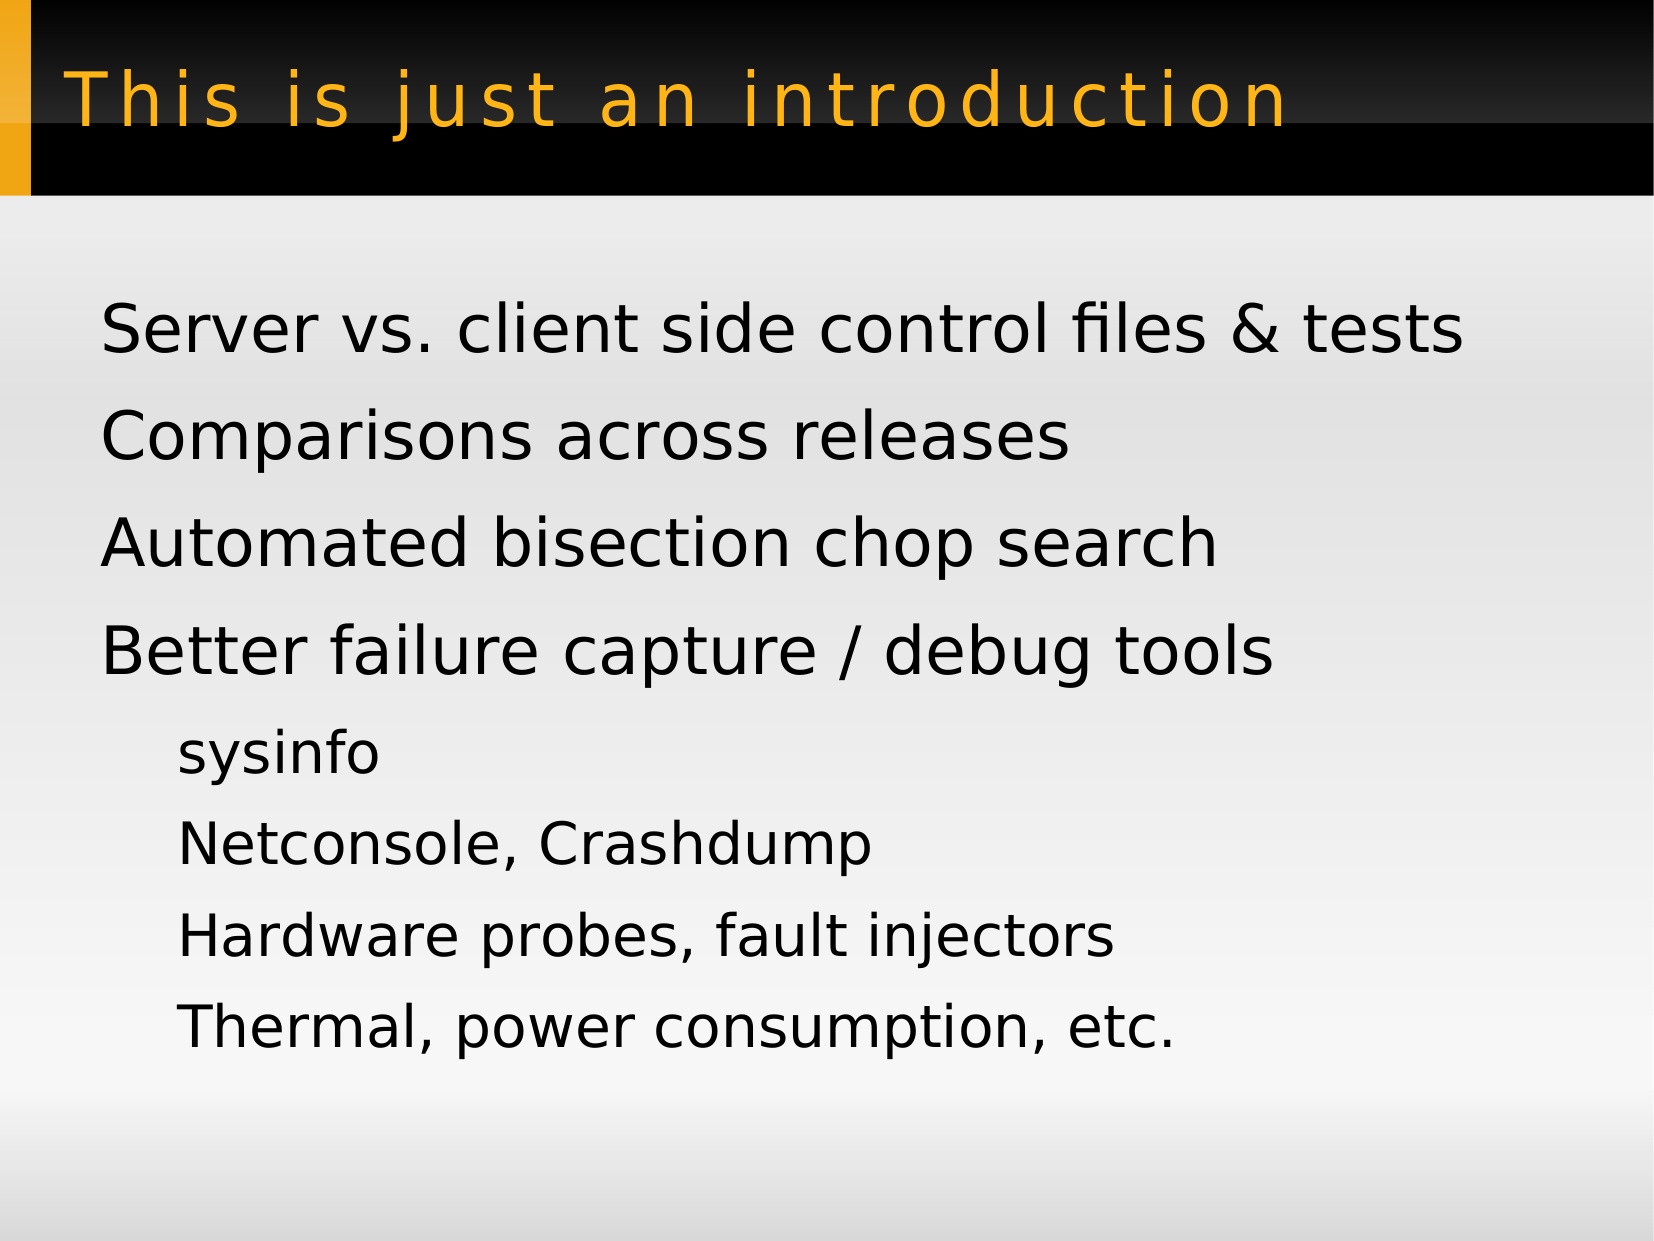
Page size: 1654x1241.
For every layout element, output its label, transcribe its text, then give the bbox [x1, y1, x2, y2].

list Server vs. client side control files & tests Comparisons across releases Automated bisection chop search Better failure capture / debug tools sysinfo Netconsole, Crashdump Hardware probes, fault injectors Thermal, power consumption, etc. [82, 290, 1571, 1109]
title This is just an introduction [64, 26, 1613, 175]
picture [0, 0, 1654, 1241]
